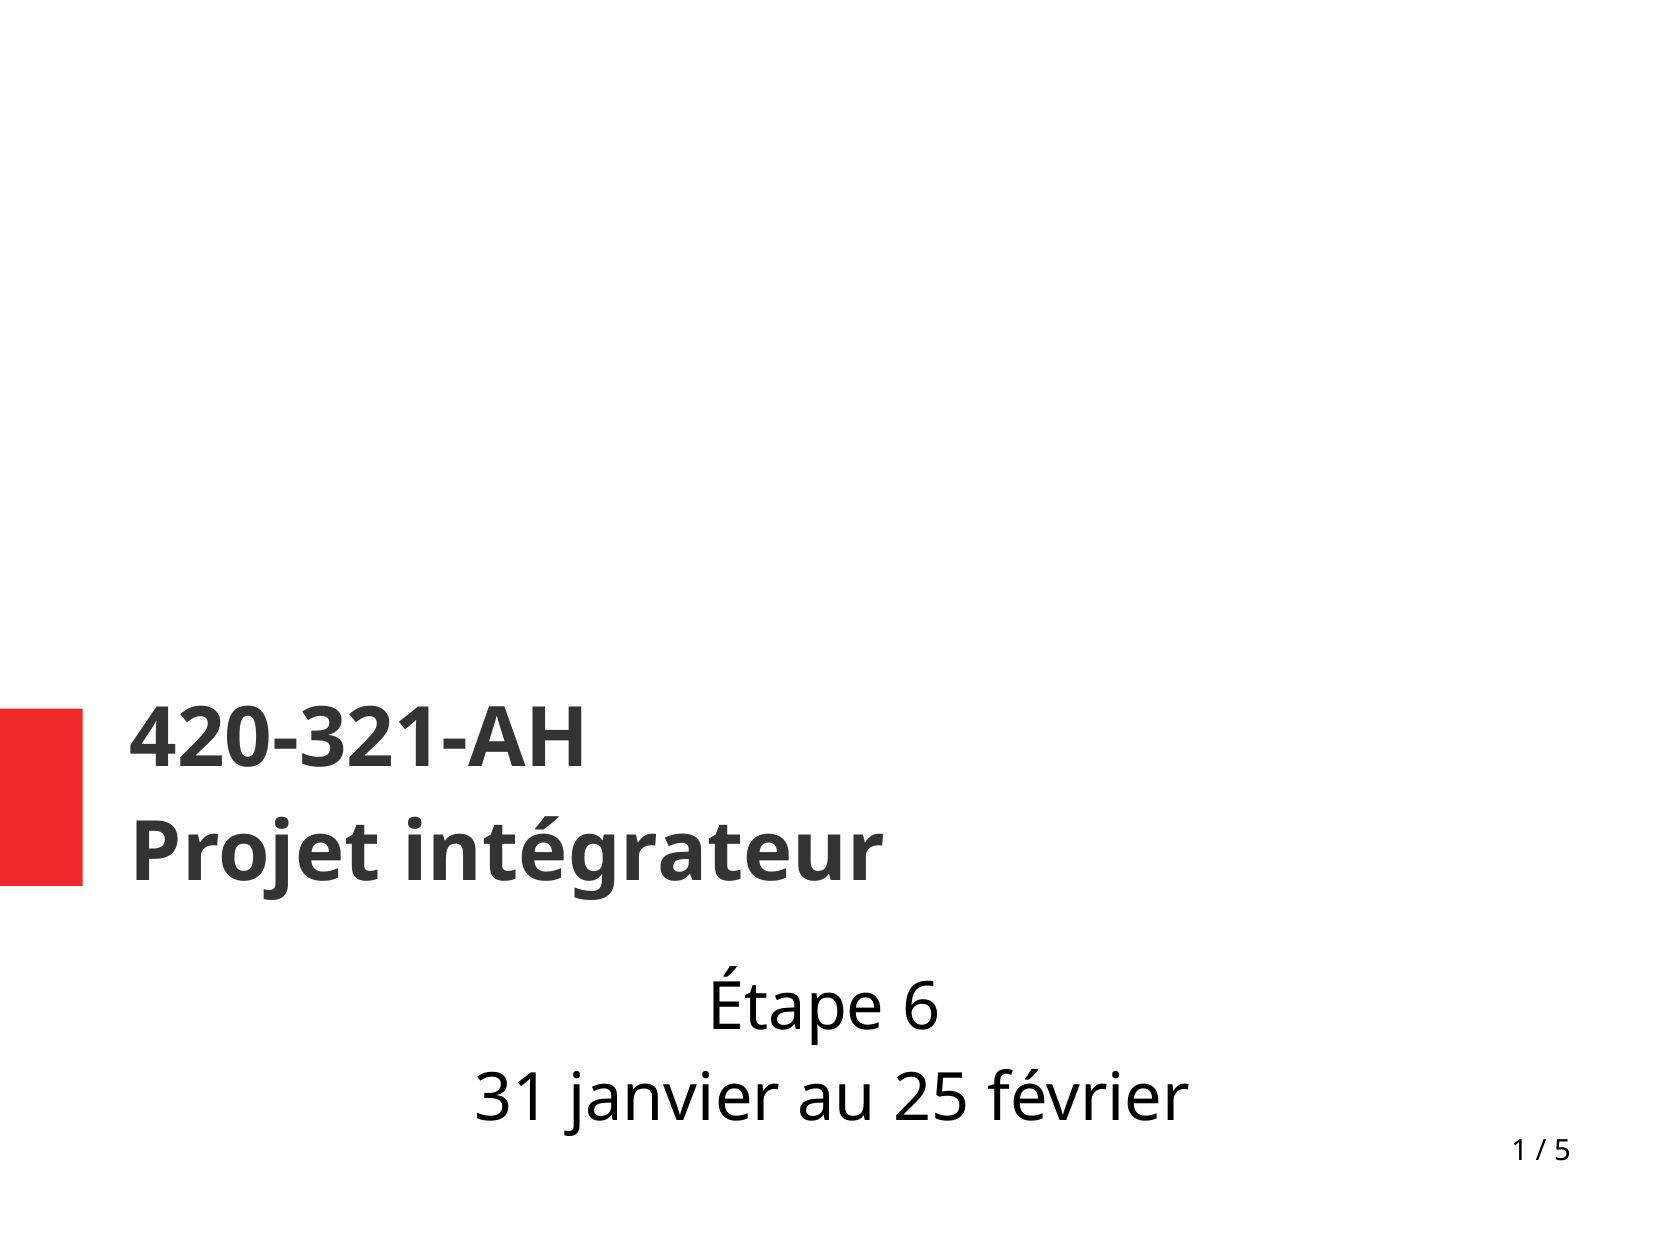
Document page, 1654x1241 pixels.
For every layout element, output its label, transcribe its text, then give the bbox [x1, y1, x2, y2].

subtitle Étape 6 31 janvier au 25 février [129, 968, 1536, 1130]
title 420-321-AH Projet intégrateur [129, 655, 1536, 928]
